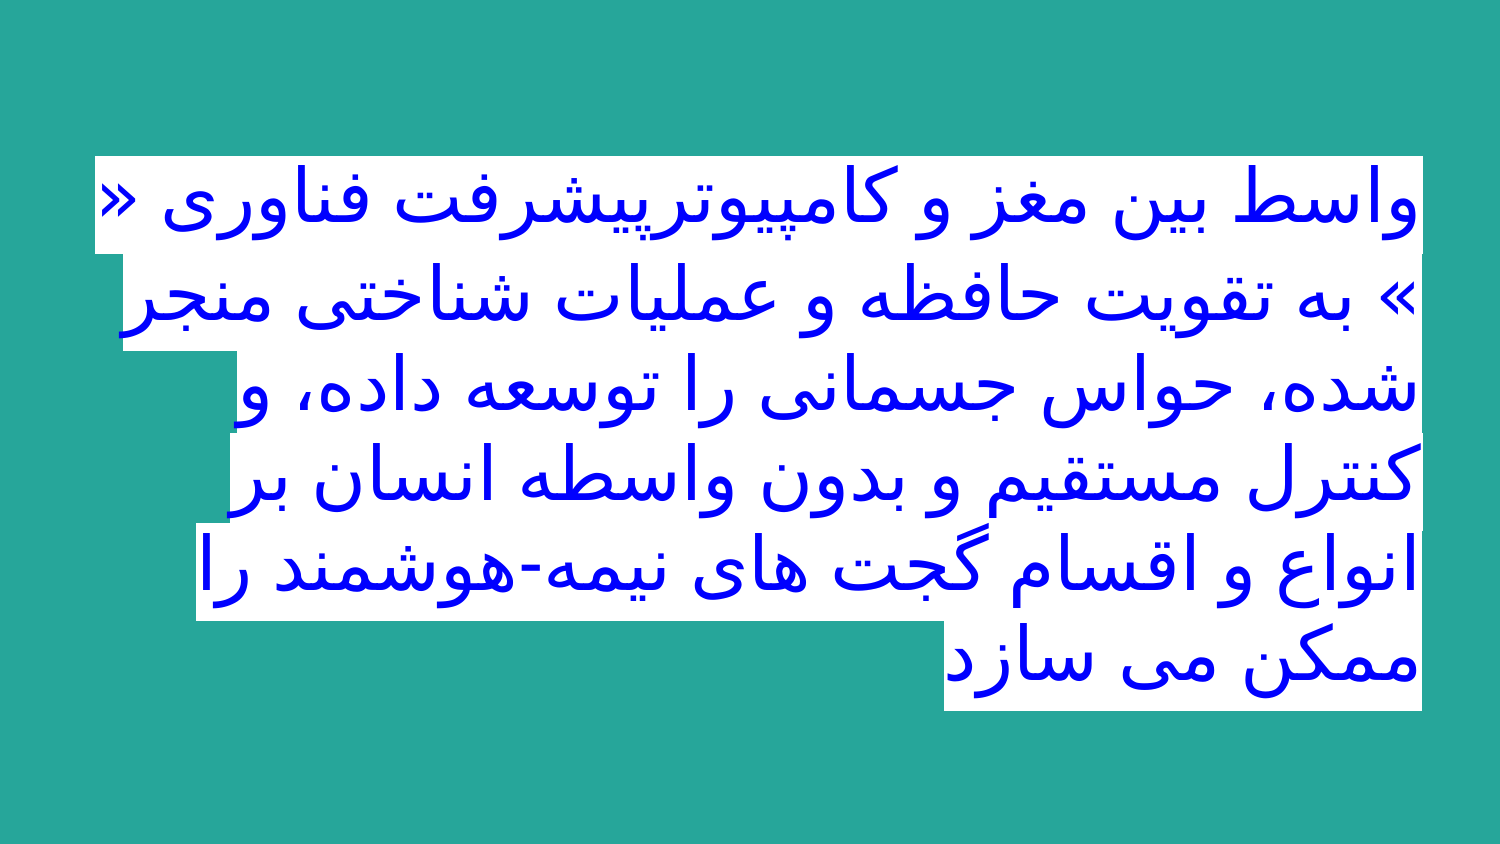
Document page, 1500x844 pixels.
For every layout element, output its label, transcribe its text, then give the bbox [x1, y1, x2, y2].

title پیشرفت فناوری «واسط بین مغز و کامپیوتر» به تقویت حافظه و عملیات شناختی منجر شده، حواس جسمانی را توسعه داده، و کنترل مستقیم و بدون واسطه انسان بر انواع و اقسام گجت های نیمه-هوشمند را ممکن می سازد [80, 86, 1467, 758]
